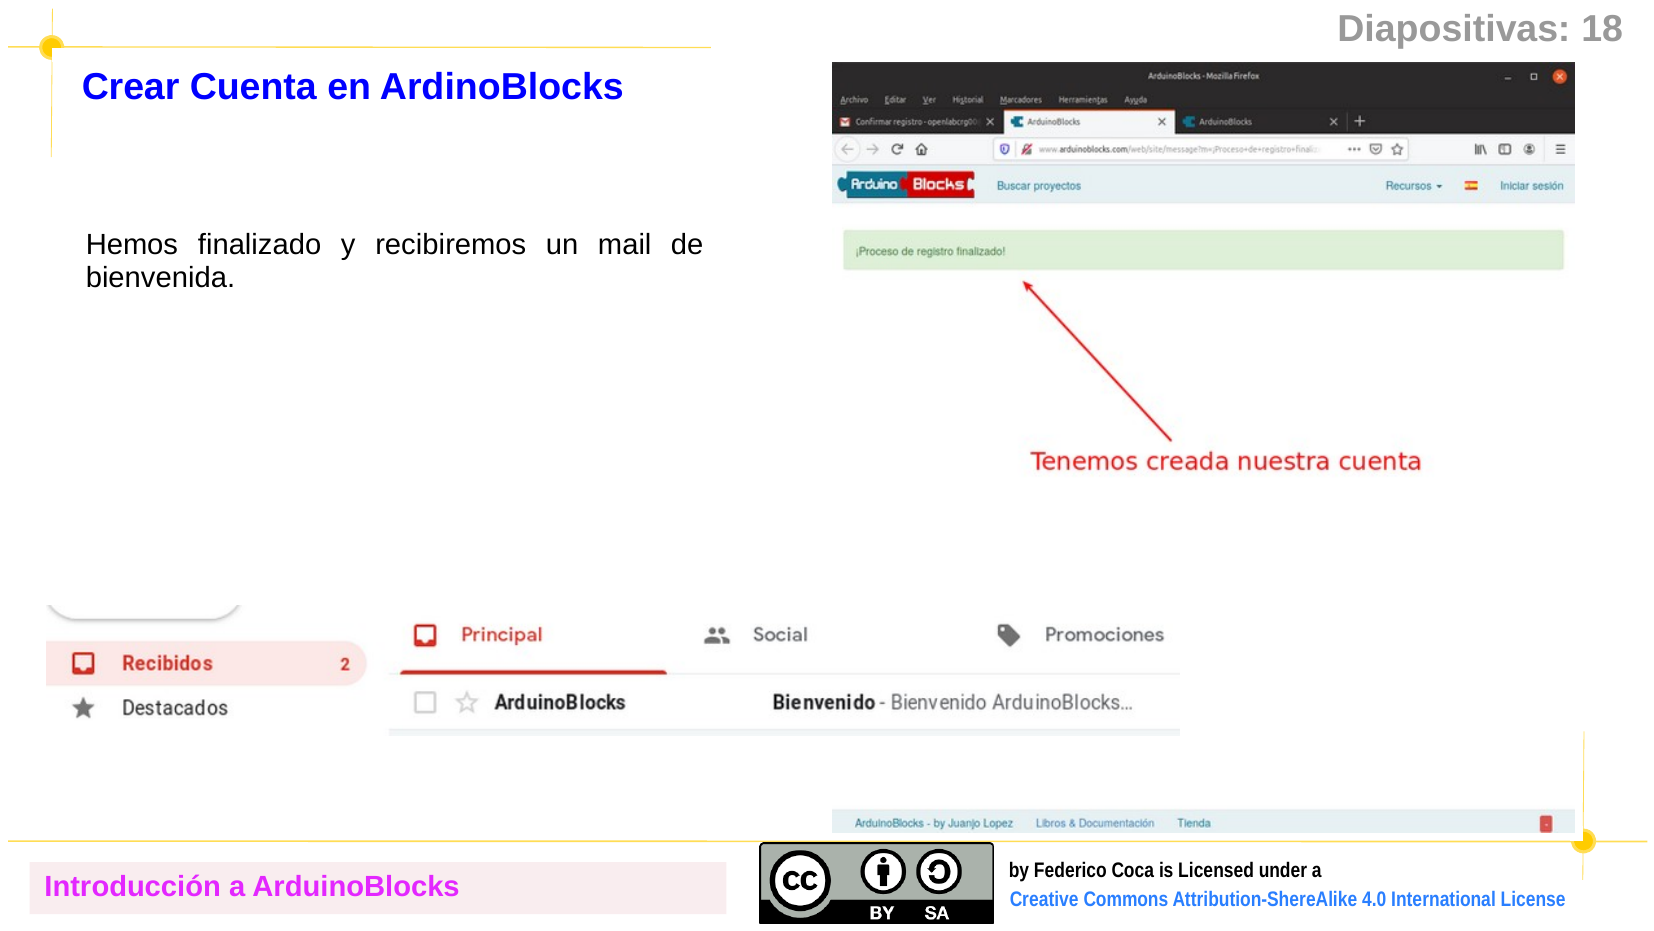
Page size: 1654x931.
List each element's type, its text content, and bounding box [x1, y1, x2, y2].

text_box Diapositivas: 18 [1322, 0, 1644, 57]
text_box Hemos finalizado y recibiremos un mail de bienvenida. [71, 220, 720, 347]
picture [46, 62, 1575, 833]
text_box Introducción a ArduinoBlocks [29, 862, 727, 915]
text_box Crear Cuenta en ArdinoBlocks [67, 58, 1207, 116]
